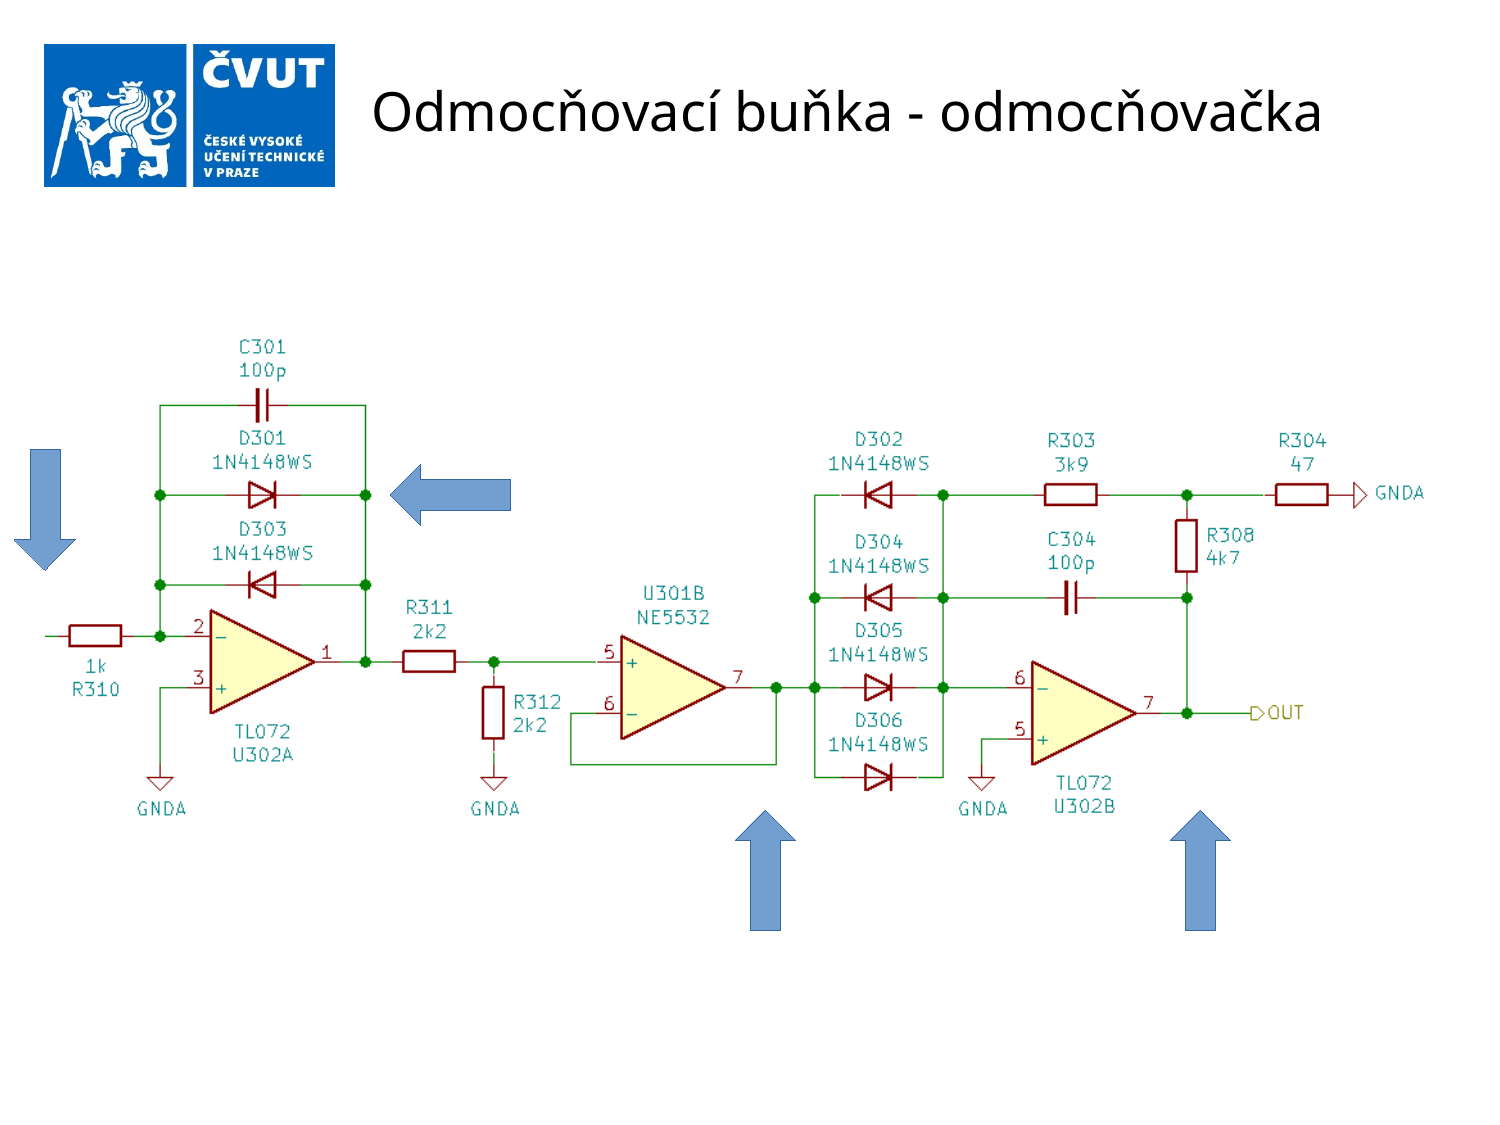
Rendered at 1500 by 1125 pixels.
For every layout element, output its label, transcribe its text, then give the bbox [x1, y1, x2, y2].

text_box [390, 464, 511, 526]
text_box [14, 449, 76, 571]
text_box [735, 810, 796, 931]
picture [44, 44, 335, 187]
text_box [1170, 810, 1231, 931]
picture [45, 299, 1456, 991]
title Odmocňovací buňka - odmocňovačka [356, 76, 1500, 255]
